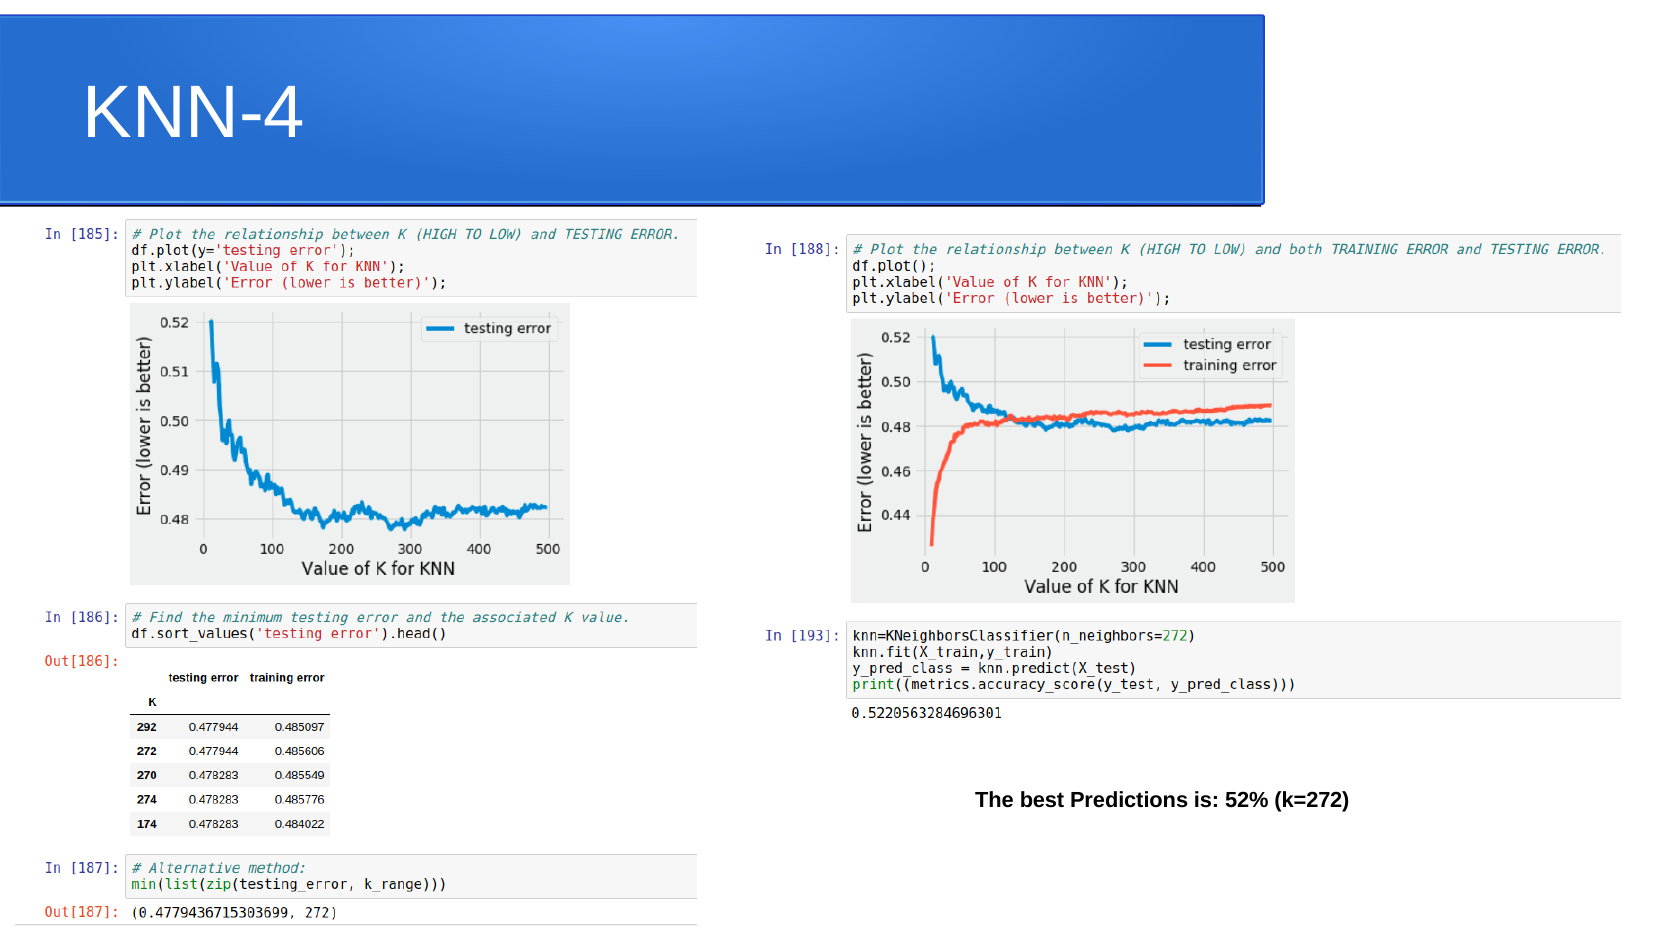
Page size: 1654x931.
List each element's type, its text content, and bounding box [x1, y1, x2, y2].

title KNN-4 [82, 35, 1235, 189]
text_box The best Predictions is: 52% (k=272) [855, 780, 1471, 844]
picture [15, 209, 697, 926]
picture [753, 224, 1621, 736]
